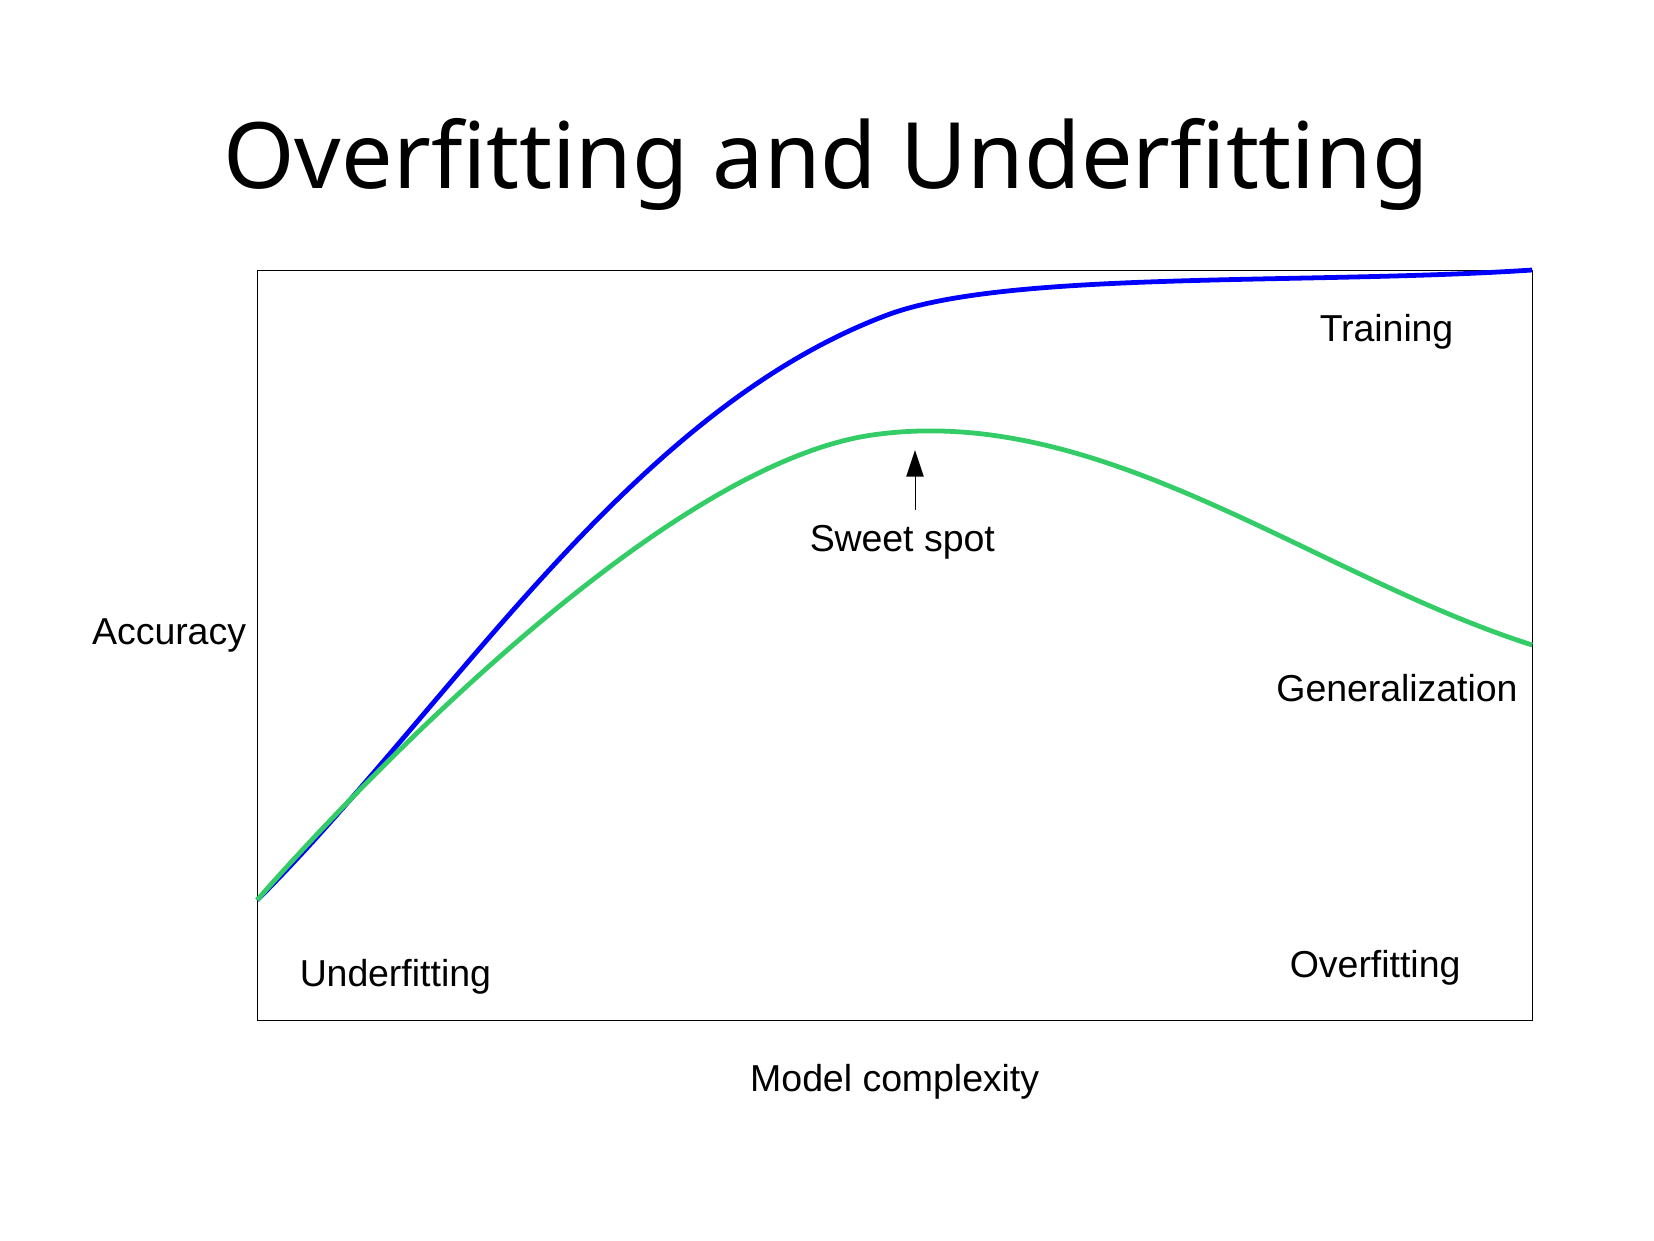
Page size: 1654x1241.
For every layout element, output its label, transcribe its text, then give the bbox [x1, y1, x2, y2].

text_box Model complexity [647, 1050, 1143, 1107]
text_box Accuracy [77, 603, 393, 661]
text_box Sweet spot [795, 510, 1066, 567]
text_box Generalization [1261, 660, 1533, 717]
text_box Overfitting [1275, 935, 1501, 1011]
text_box Underfitting [285, 945, 506, 1002]
text_box Training [1305, 300, 1516, 357]
title Overfitting and Underfitting [82, 49, 1571, 257]
